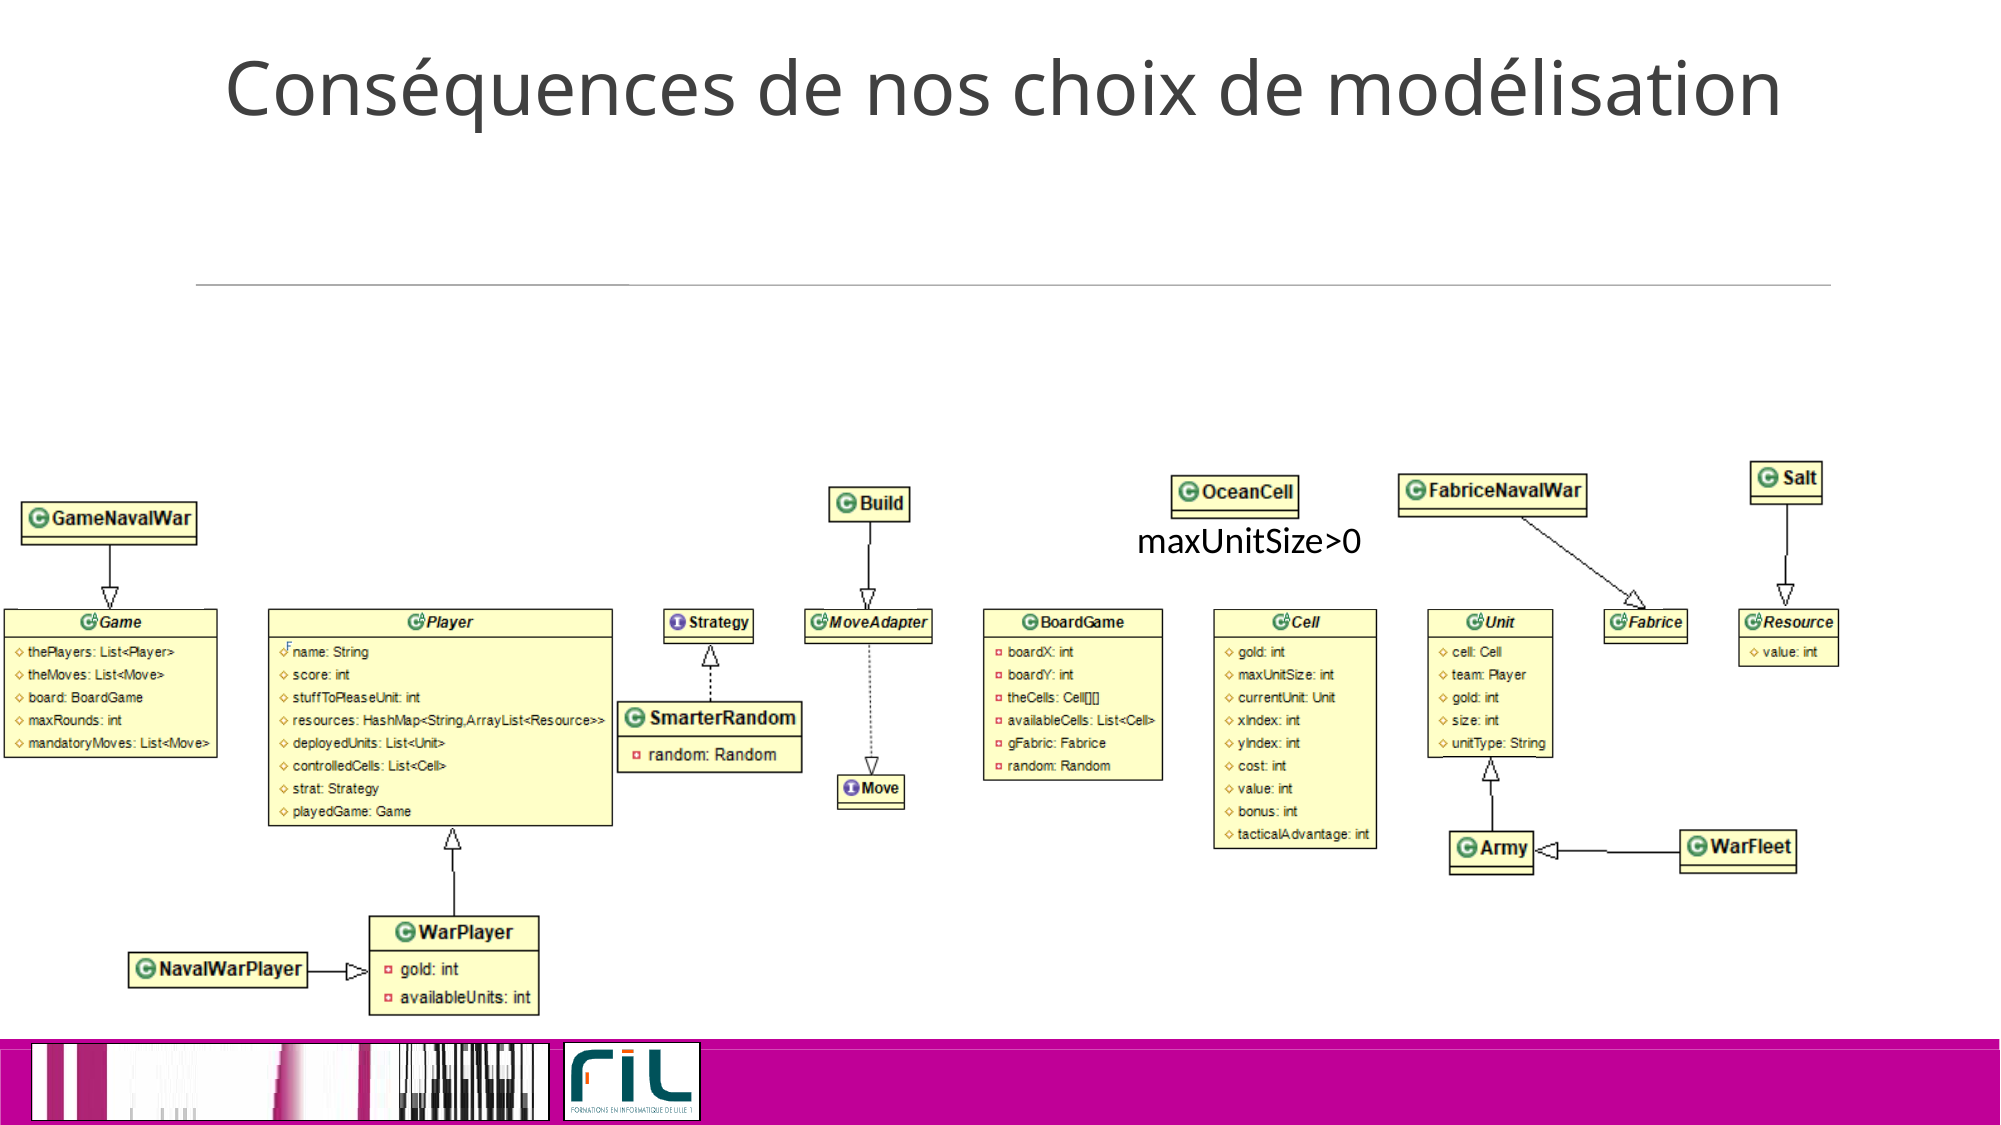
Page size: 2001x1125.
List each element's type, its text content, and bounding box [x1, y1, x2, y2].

picture [32, 1044, 549, 1120]
picture [0, 458, 1843, 1027]
picture [564, 1043, 699, 1120]
text_box maxUnitSize>0 [1121, 508, 1380, 570]
title Conséquences de nos choix de modélisation [180, 47, 1831, 286]
